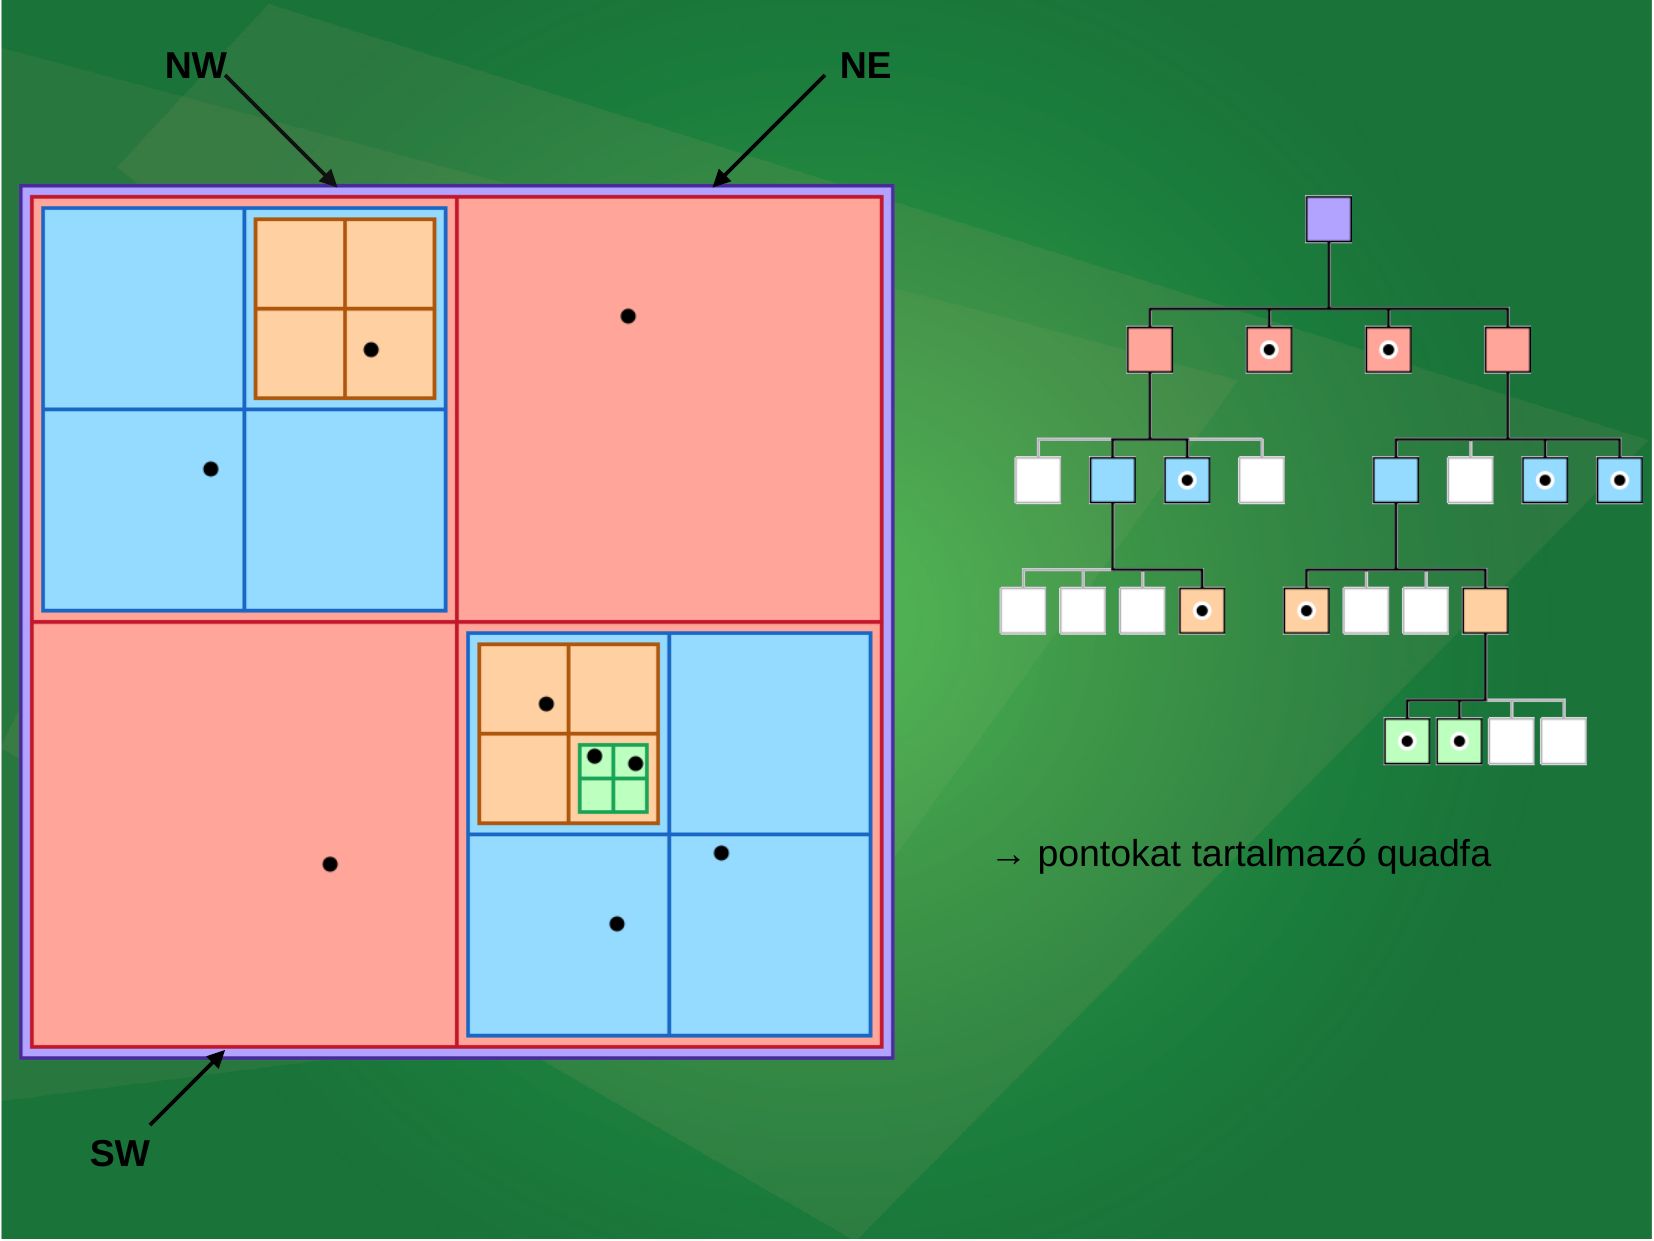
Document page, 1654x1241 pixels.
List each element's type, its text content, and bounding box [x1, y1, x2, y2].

text_box NE [825, 37, 938, 95]
picture [0, 0, 1654, 1241]
text_box NW [150, 37, 263, 95]
text_box SW [75, 1125, 188, 1182]
text_box → pontokat tartalmazó quadfa [975, 825, 1613, 882]
